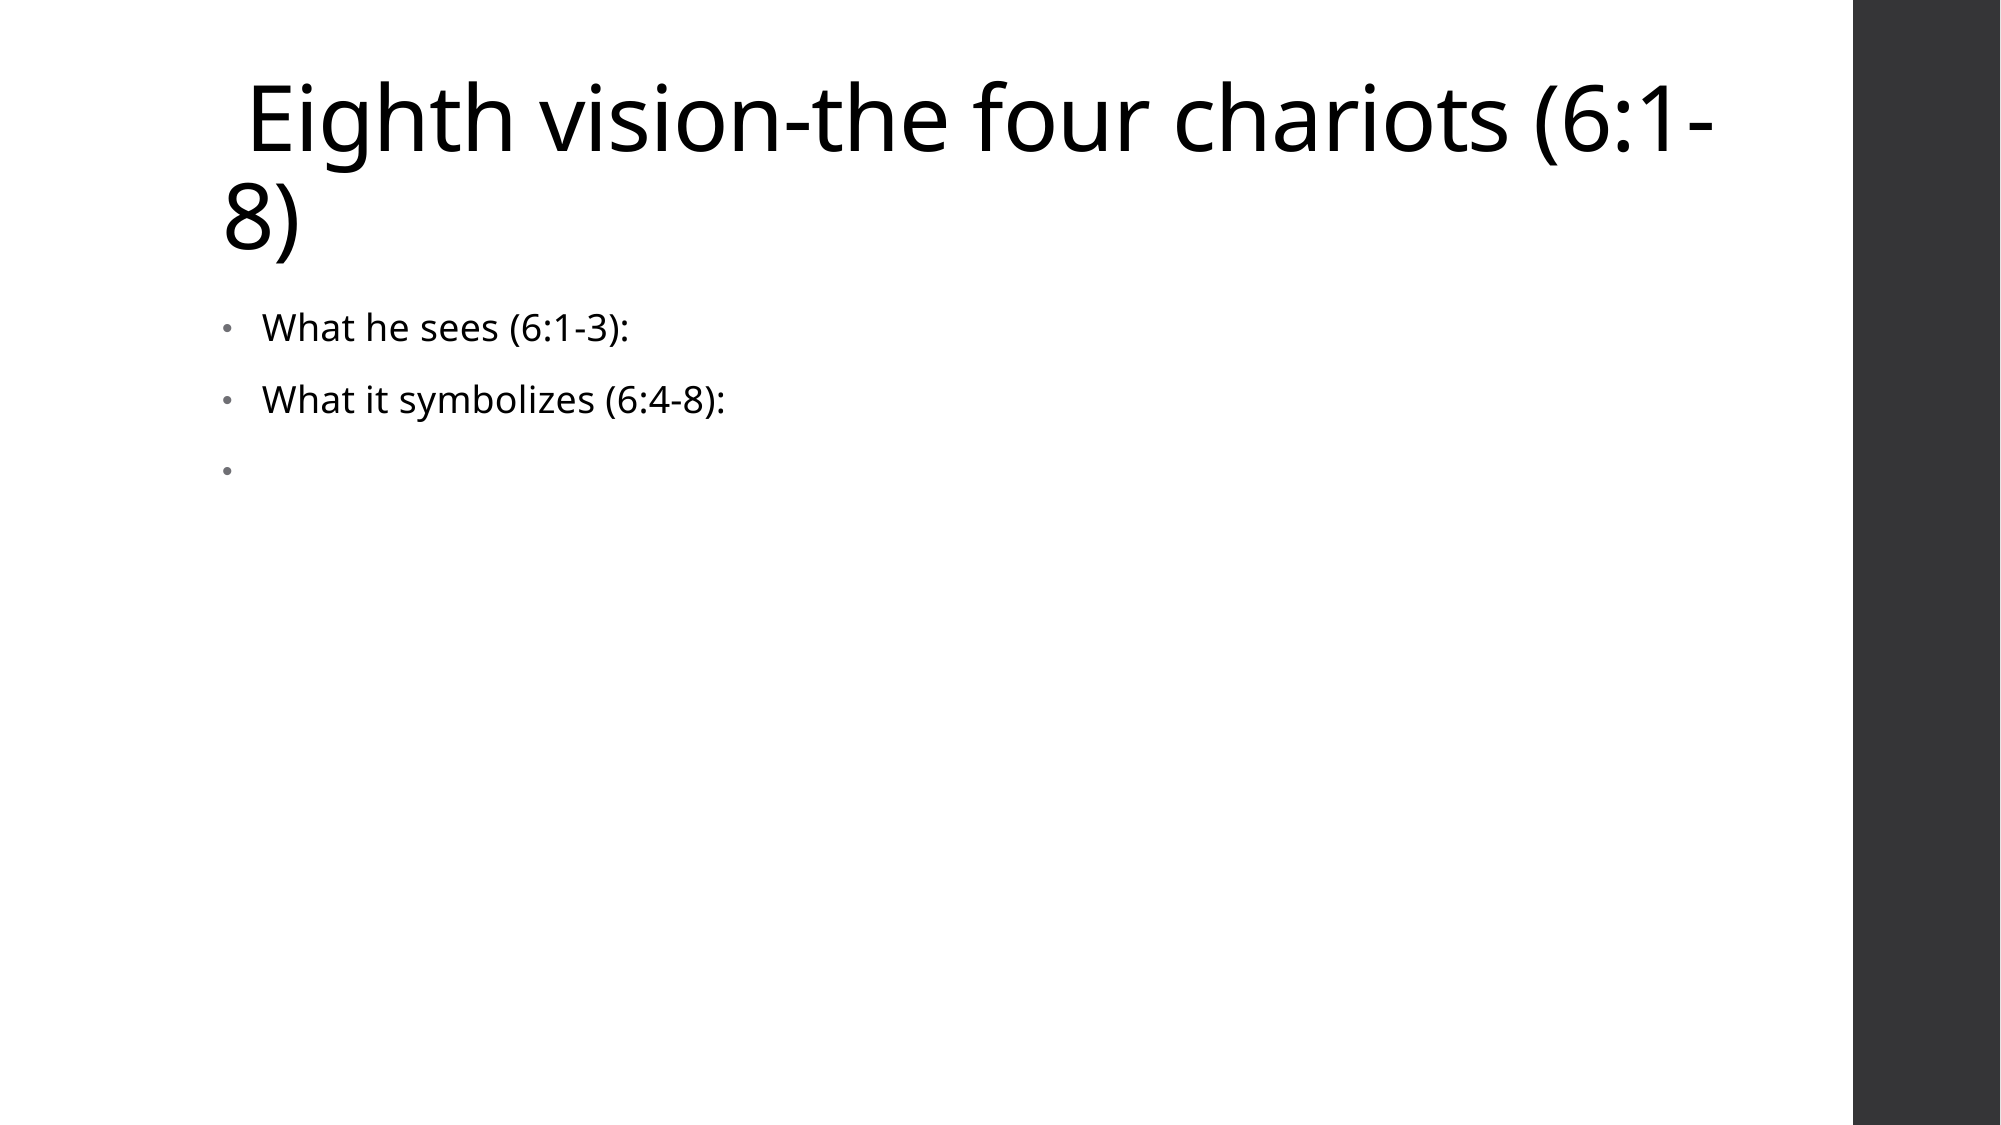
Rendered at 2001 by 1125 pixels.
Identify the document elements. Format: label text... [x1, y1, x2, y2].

list What he sees (6:1-3): What it symbolizes (6:4-8): [206, 299, 1617, 1014]
title Eighth vision-the four chariots (6:1-8) [206, 60, 1797, 278]
